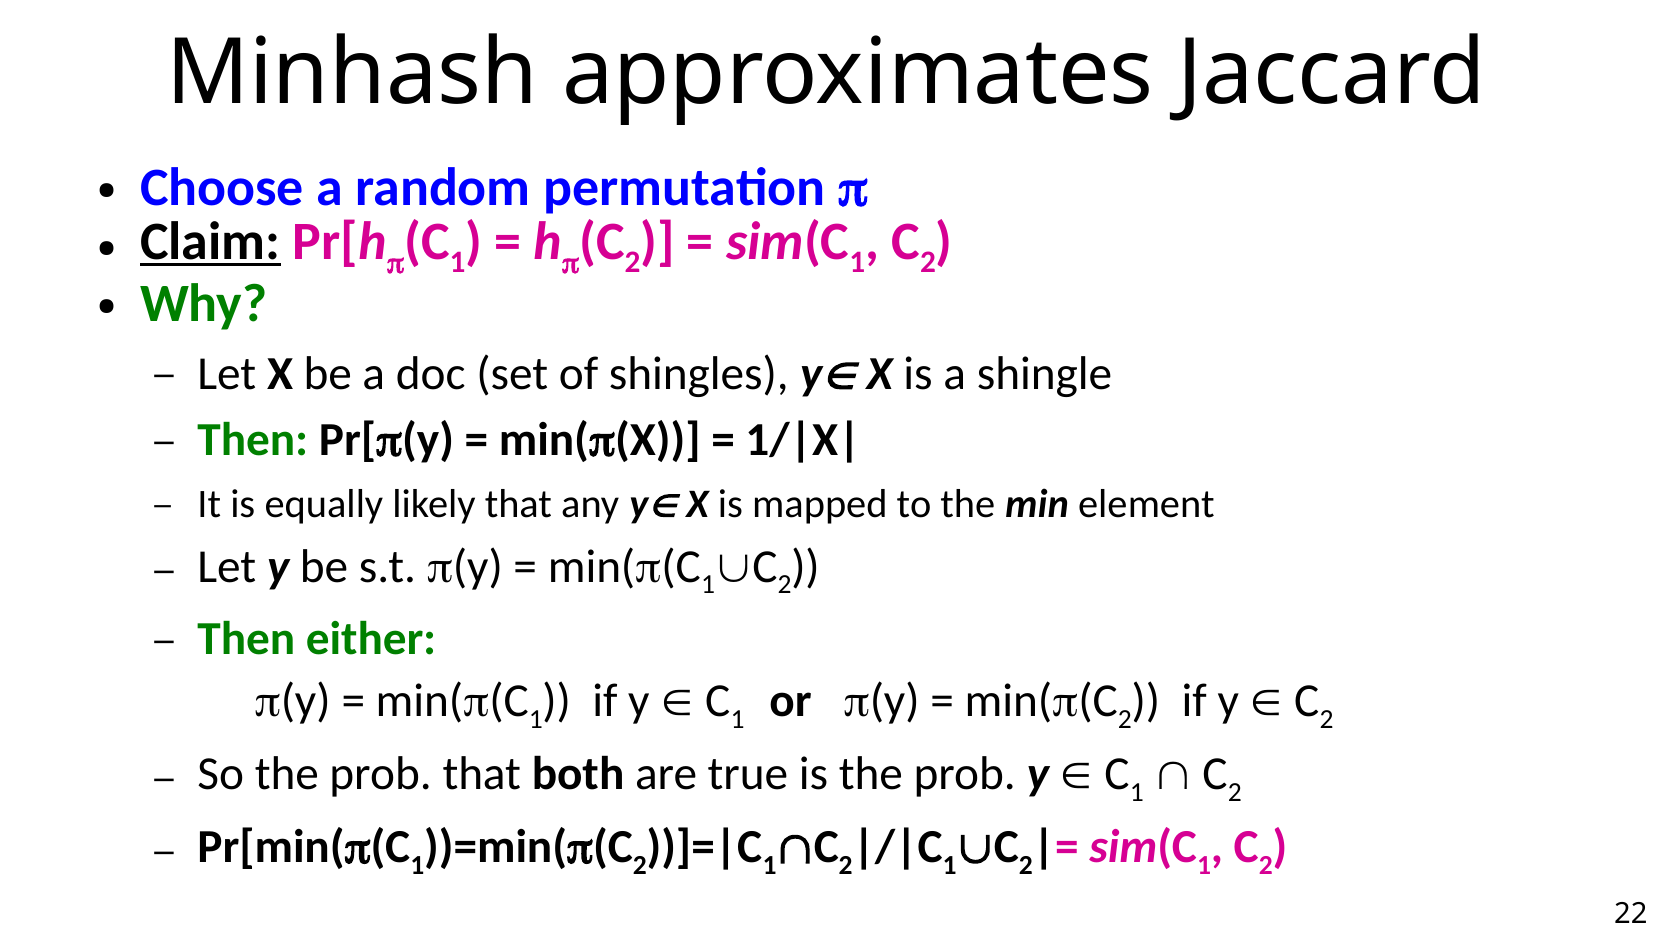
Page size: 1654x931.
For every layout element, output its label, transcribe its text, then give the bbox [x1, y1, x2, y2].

list Choose a random permutation  Claim: Pr[h(C1) = h(C2)] = sim(C1, C2) Why? Let X be a doc (set of shingles), y X is a shingle Then: Pr[(y) = min((X))] = 1/|X| It is equally likely that any y X is mapped to the min element Let y be s.t. (y) = min((C1C2)) Then either: (y) = min((C1)) if y  C1 or (y) = min((C2)) if y  C2 So the prob. that both are true is the prob. y  C1  C2 Pr[min((C1))=min((C2))]=|C1C2|/|C1C2|= sim(C1, C2) [82, 165, 1571, 886]
title Minhash approximates Jaccard [82, 1, 1571, 136]
